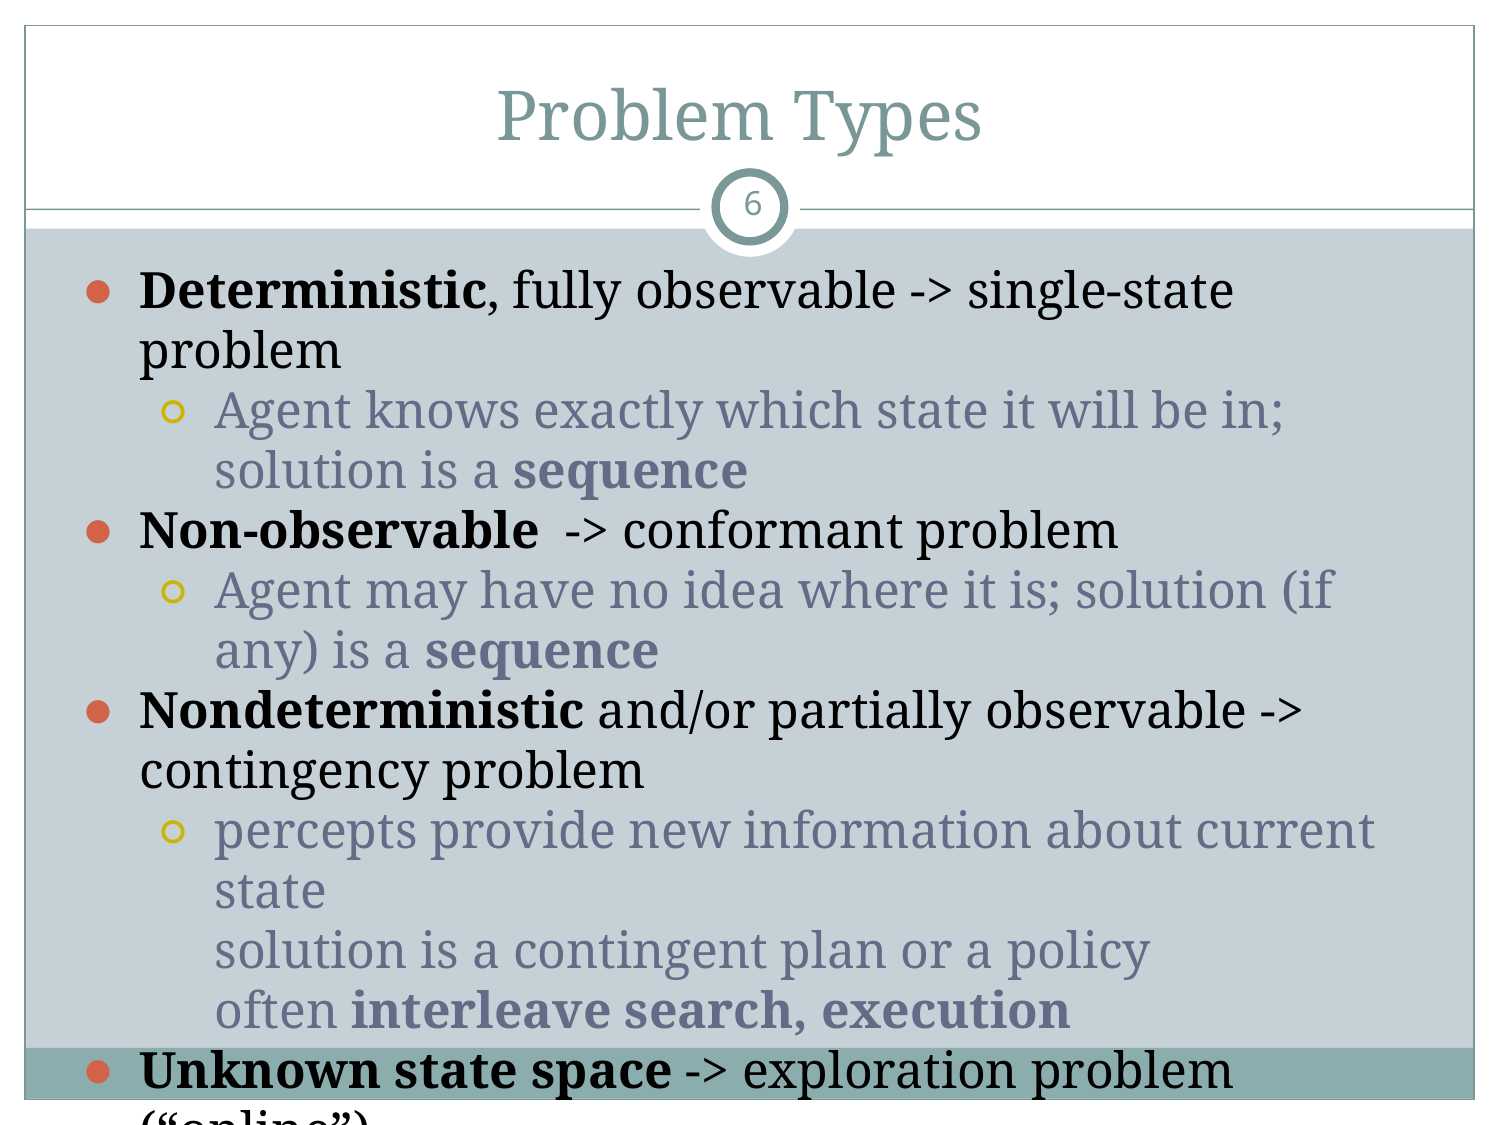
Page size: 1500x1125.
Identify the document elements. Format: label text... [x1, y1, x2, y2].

slide_number <number> [715, 168, 791, 241]
list Deterministic, fully observable -> single-state problem Agent knows exactly which state it will be in; solution is a sequence Non-observable -> conformant problem Agent may have no idea where it is; solution (if any) is a sequence Nondeterministic and/or partially observable -> contingency problem percepts provide new information about current state solution is a contingent plan or a policy often interleave search, execution Unknown state space -> exploration problem (“online”) [49, 250, 1445, 1062]
title Problem Types [49, 37, 1450, 162]
